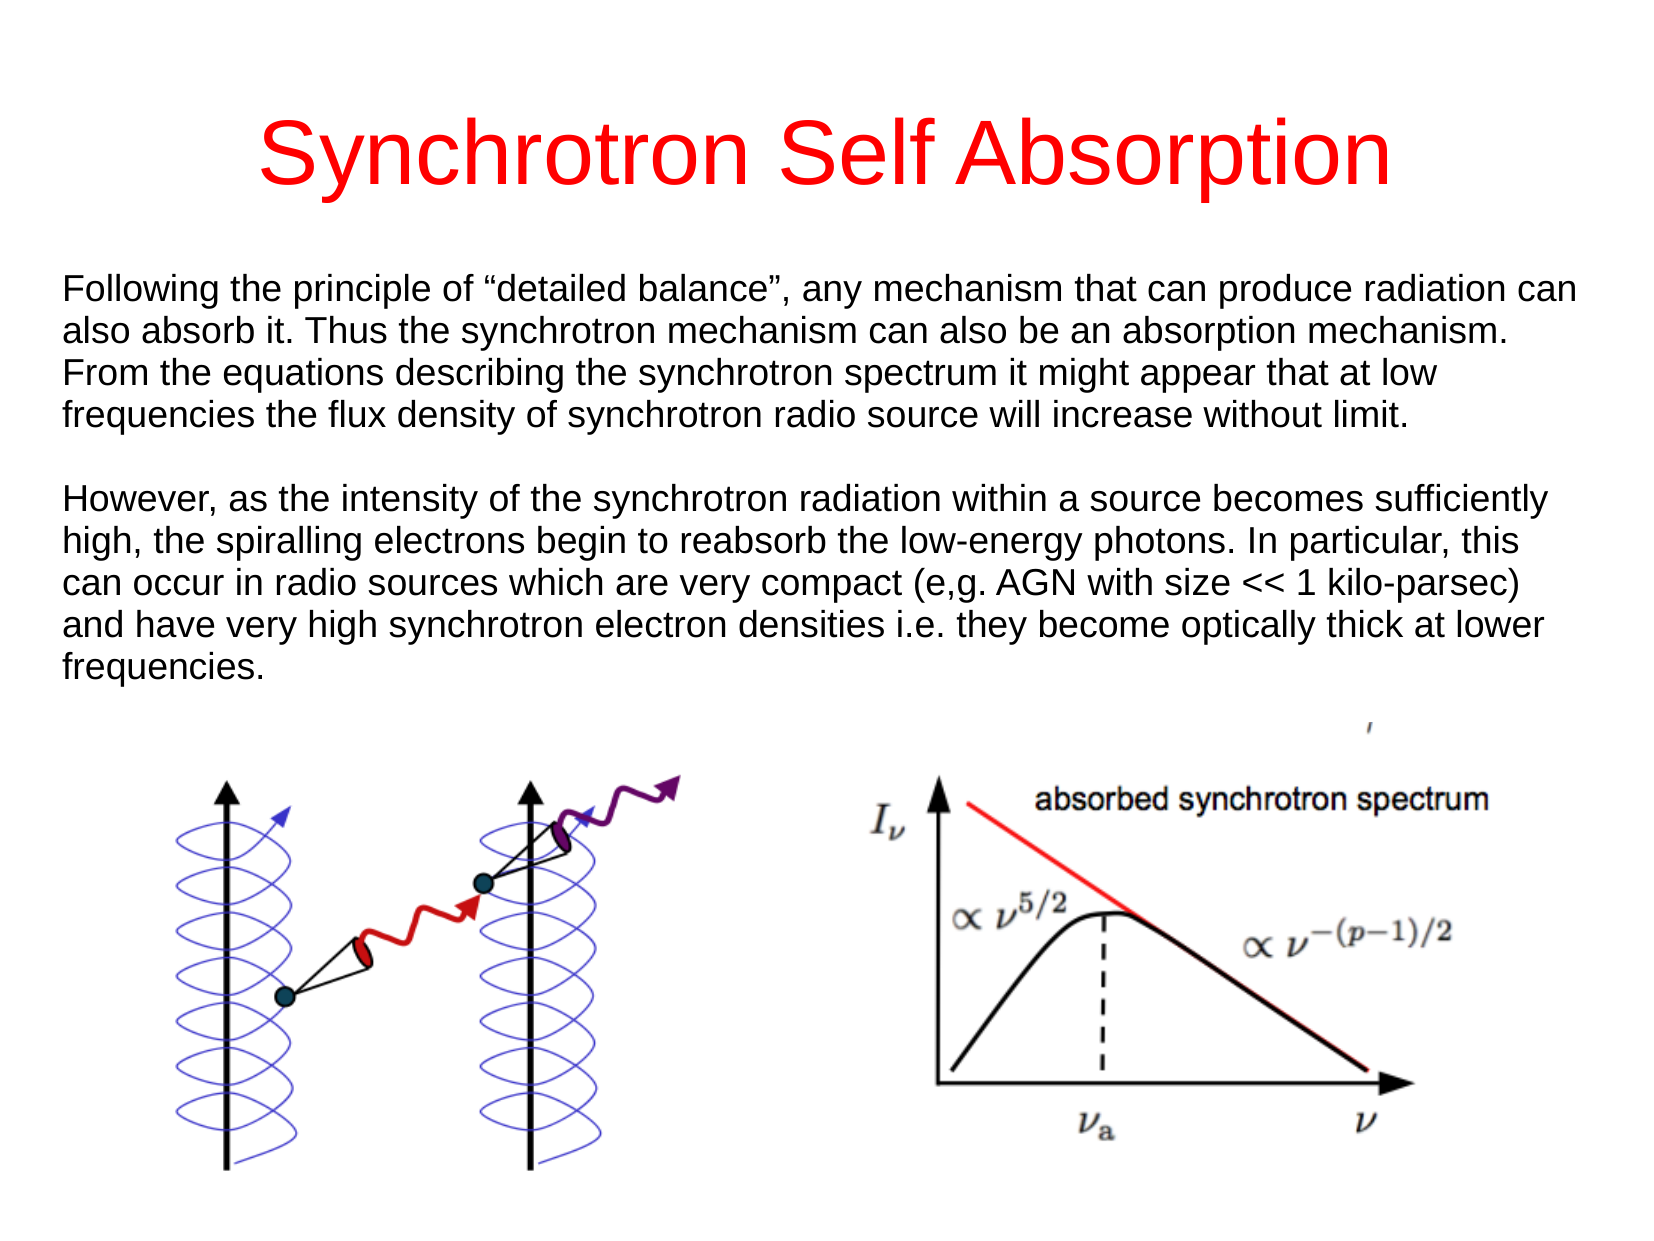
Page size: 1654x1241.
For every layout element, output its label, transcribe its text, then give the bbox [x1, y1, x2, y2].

text_box Following the principle of “detailed balance”, any mechanism that can produce radiation can also absorb it. Thus the synchrotron mechanism can also be an absorption mechanism. From the equations describing the synchrotron spectrum it might appear that at low frequencies the flux density of synchrotron radio source will increase without limit. However, as the intensity of the synchrotron radiation within a source becomes sufficiently high, the spiralling electrons begin to reabsorb the low-energy photons. In particular, this can occur in radio sources which are very compact (e,g. AGN with size << 1 kilo-parsec) and have very high synchrotron electron densities i.e. they become optically thick at lower frequencies. [47, 259, 1595, 695]
picture [850, 722, 1536, 1170]
title Synchrotron Self Absorption [82, 49, 1571, 257]
picture [153, 732, 705, 1200]
